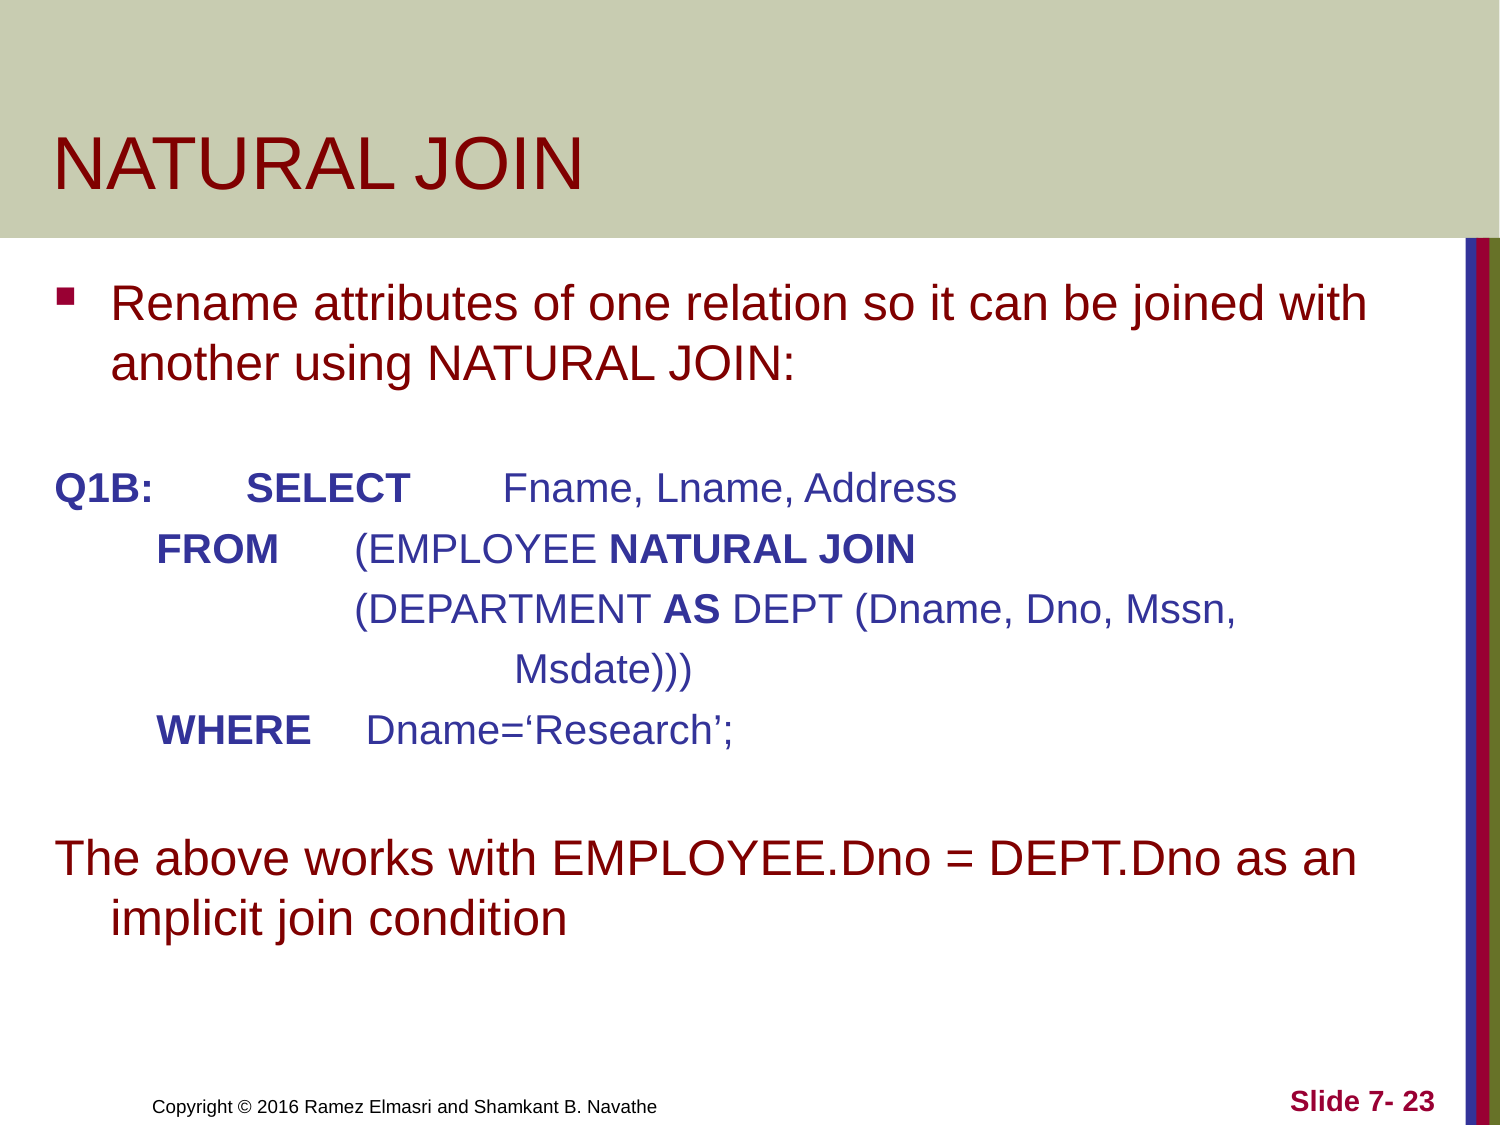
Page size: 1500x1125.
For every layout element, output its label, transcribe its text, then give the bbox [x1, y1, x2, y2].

text_box Slide 7- <number> [1137, 1050, 1450, 1125]
title NATURAL JOIN [37, 49, 1317, 213]
list Rename attributes of one relation so it can be joined with another using NATURAL JOIN: Q1B: SELECT Fname, Lname, Address FROM (EMPLOYEE NATURAL JOIN (DEPARTMENT AS DEPT (Dname, Dno, Mssn, Msdate))) WHERE Dname=‘Research’; The above works with EMPLOYEE.Dno = DEPT.Dno as an implicit join condition [39, 262, 1400, 1013]
